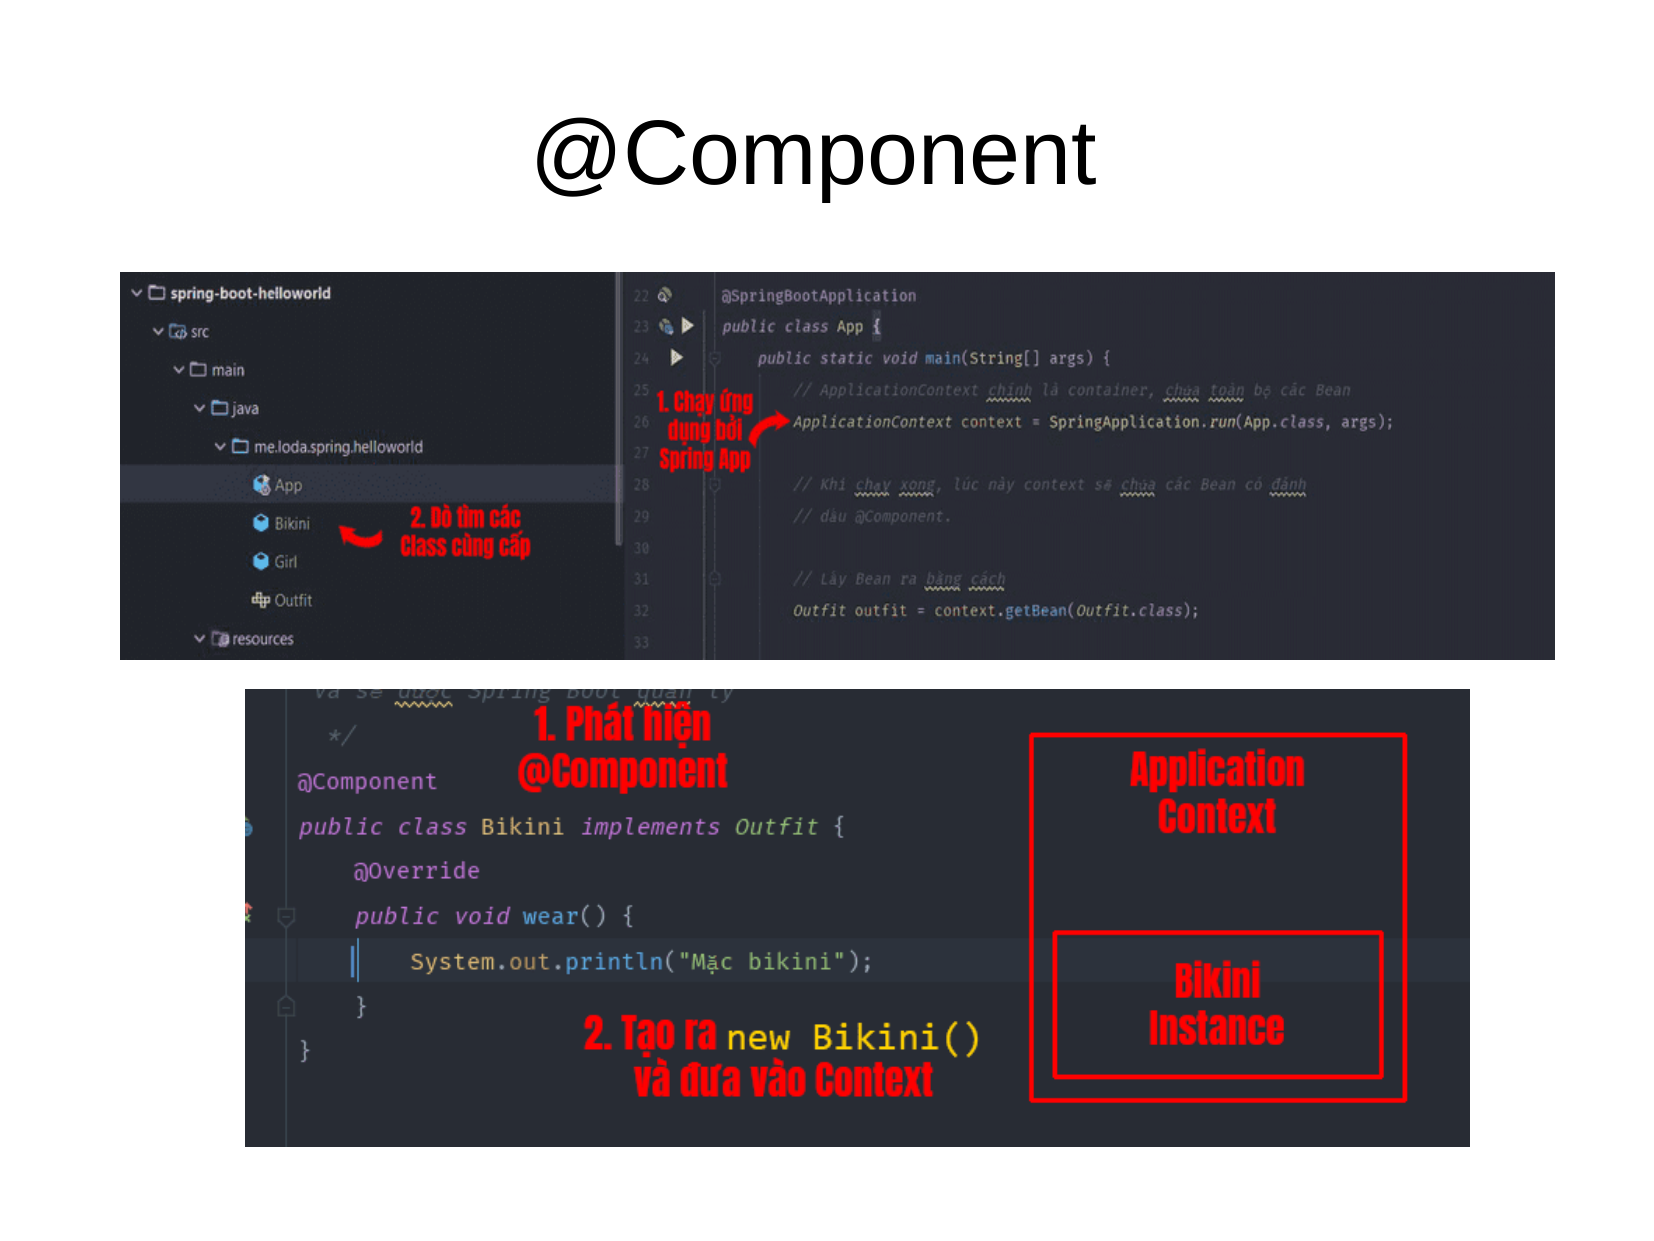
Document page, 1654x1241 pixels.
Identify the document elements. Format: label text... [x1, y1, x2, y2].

picture [245, 689, 1471, 1147]
title @Component [82, 49, 1571, 257]
picture [120, 272, 1555, 661]
